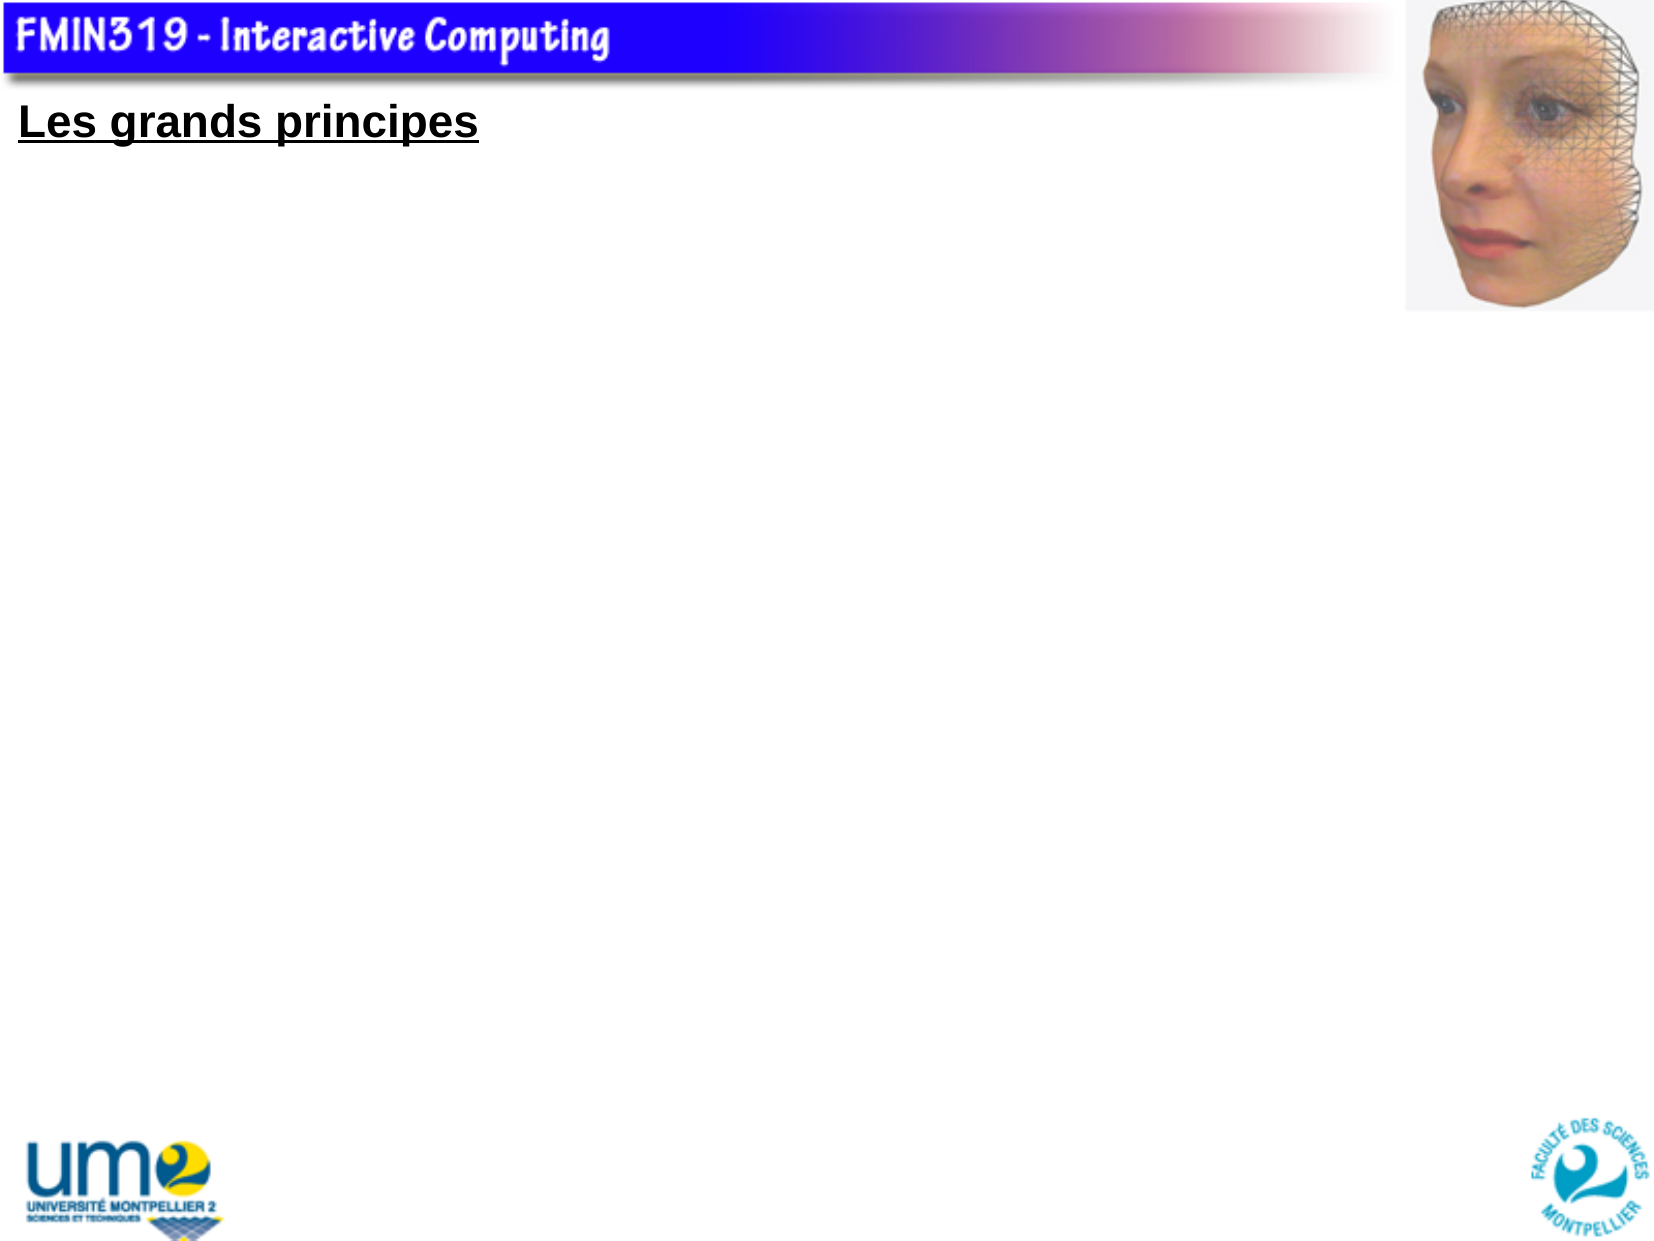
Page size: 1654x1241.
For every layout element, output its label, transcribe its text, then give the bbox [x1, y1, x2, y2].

picture [0, 0, 1654, 1241]
text_box Les grands principes [3, 88, 1654, 324]
